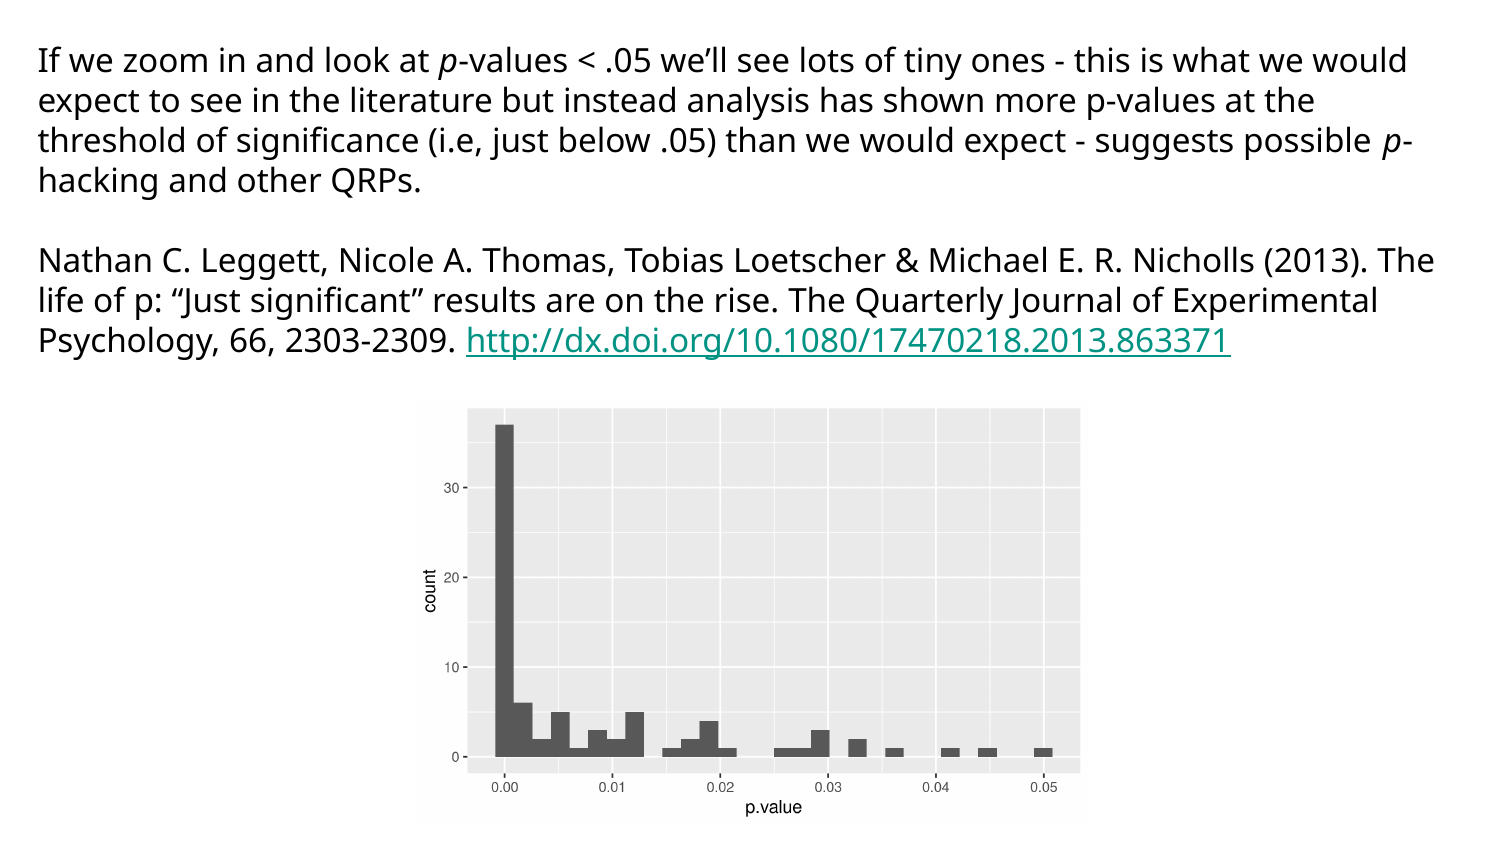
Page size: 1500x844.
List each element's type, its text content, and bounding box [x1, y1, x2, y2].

picture [413, 399, 1089, 826]
text_box If we zoom in and look at p-values < .05 we’ll see lots of tiny ones - this is what we would expect to see in the literature but instead analysis has shown more p-values at the threshold of significance (i.e, just below .05) than we would expect - suggests possible p-hacking and other QRPs. Nathan C. Leggett, Nicole A. Thomas, Tobias Loetscher & Michael E. R. Nicholls (2013). The life of p: “Just significant” results are on the rise. The Quarterly Journal of Experimental Psychology, 66, 2303-2309. http://dx.doi.org/10.1080/17470218.2013.863371 [22, 24, 1480, 368]
